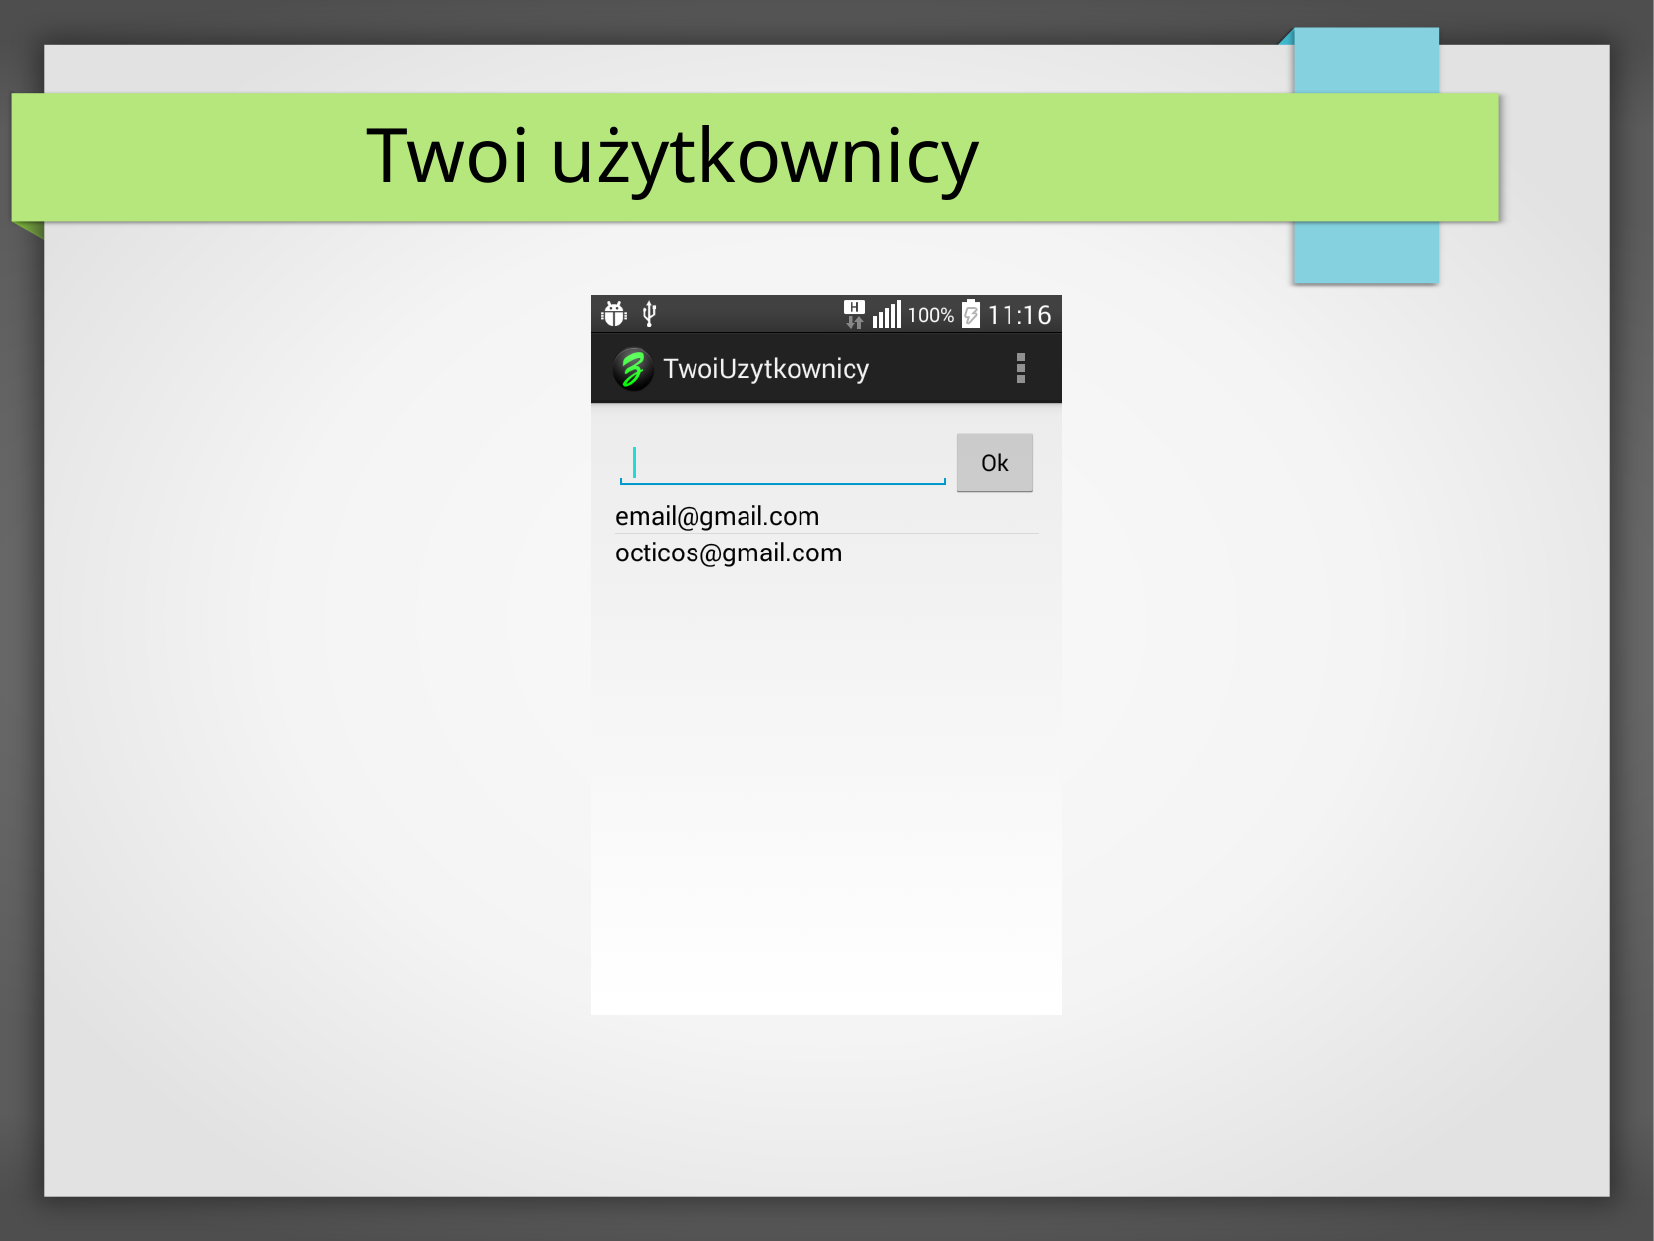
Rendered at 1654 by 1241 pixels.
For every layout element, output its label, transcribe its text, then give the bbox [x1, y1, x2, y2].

title Twoi użytkownicy [82, 94, 1264, 213]
picture [0, 0, 1654, 1241]
